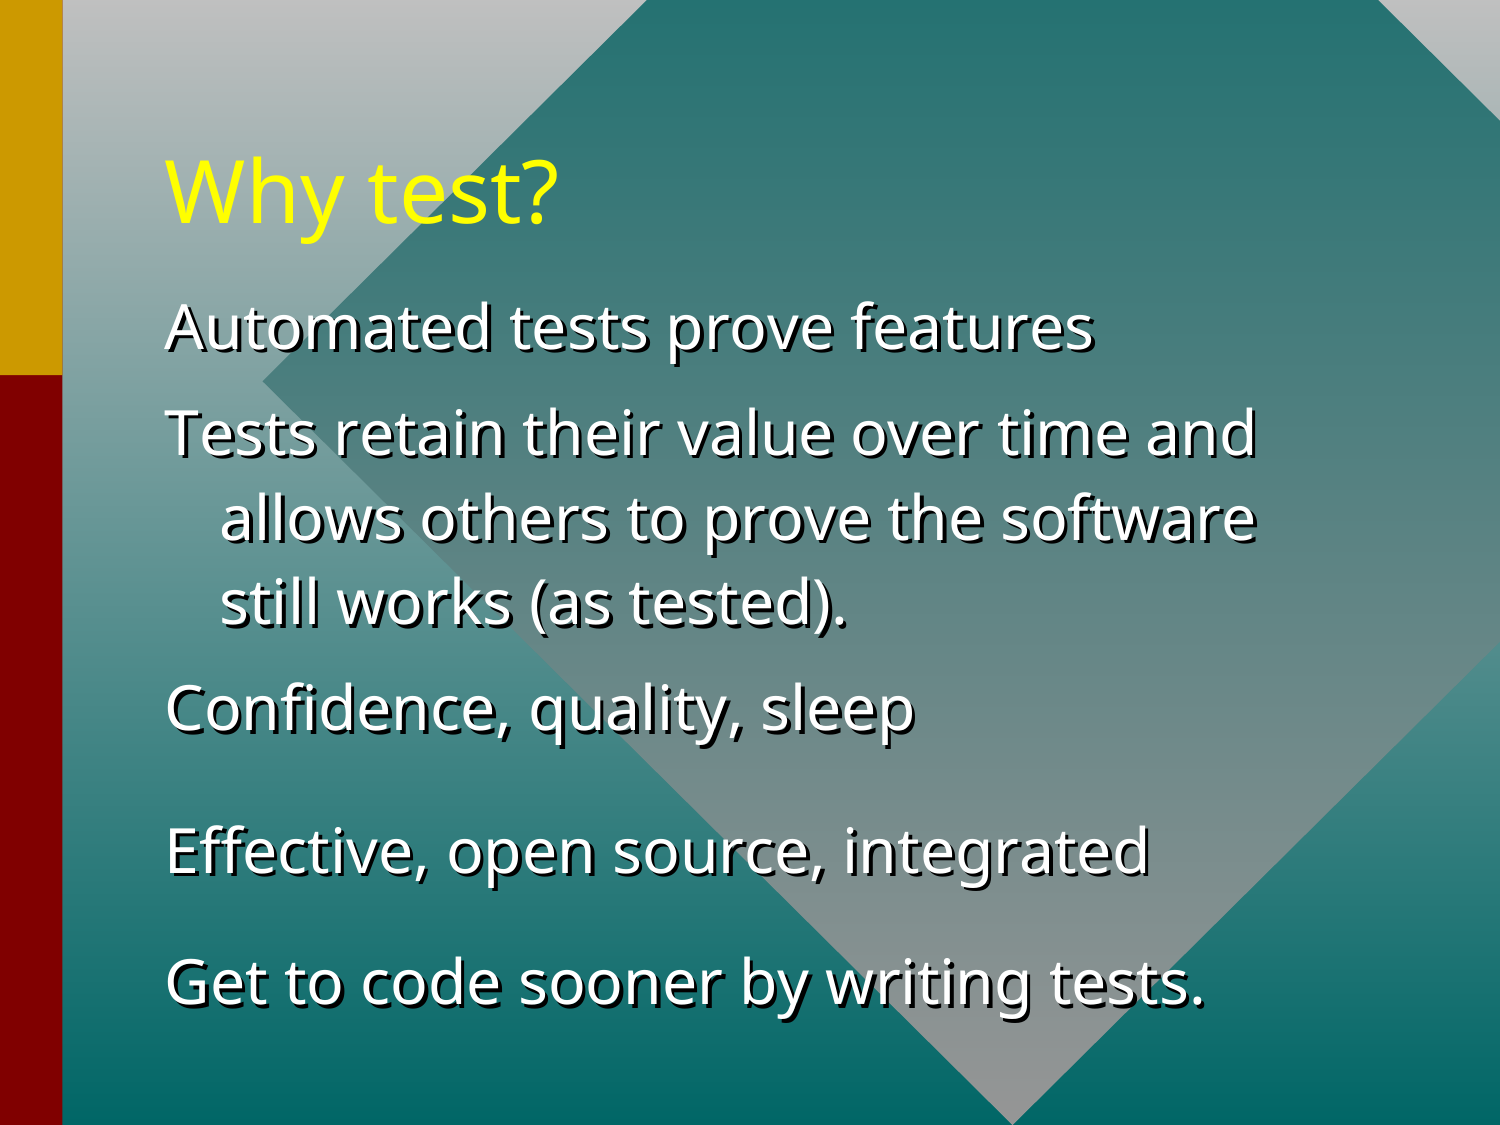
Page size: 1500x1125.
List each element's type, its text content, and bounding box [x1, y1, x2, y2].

list Automated tests prove features Tests retain their value over time and allows others to prove the software still works (as tested). Confidence, quality, sleep Effective, open source, integrated Get to code sooner by writing tests. [149, 274, 1388, 976]
title Why test? [150, 99, 1351, 274]
